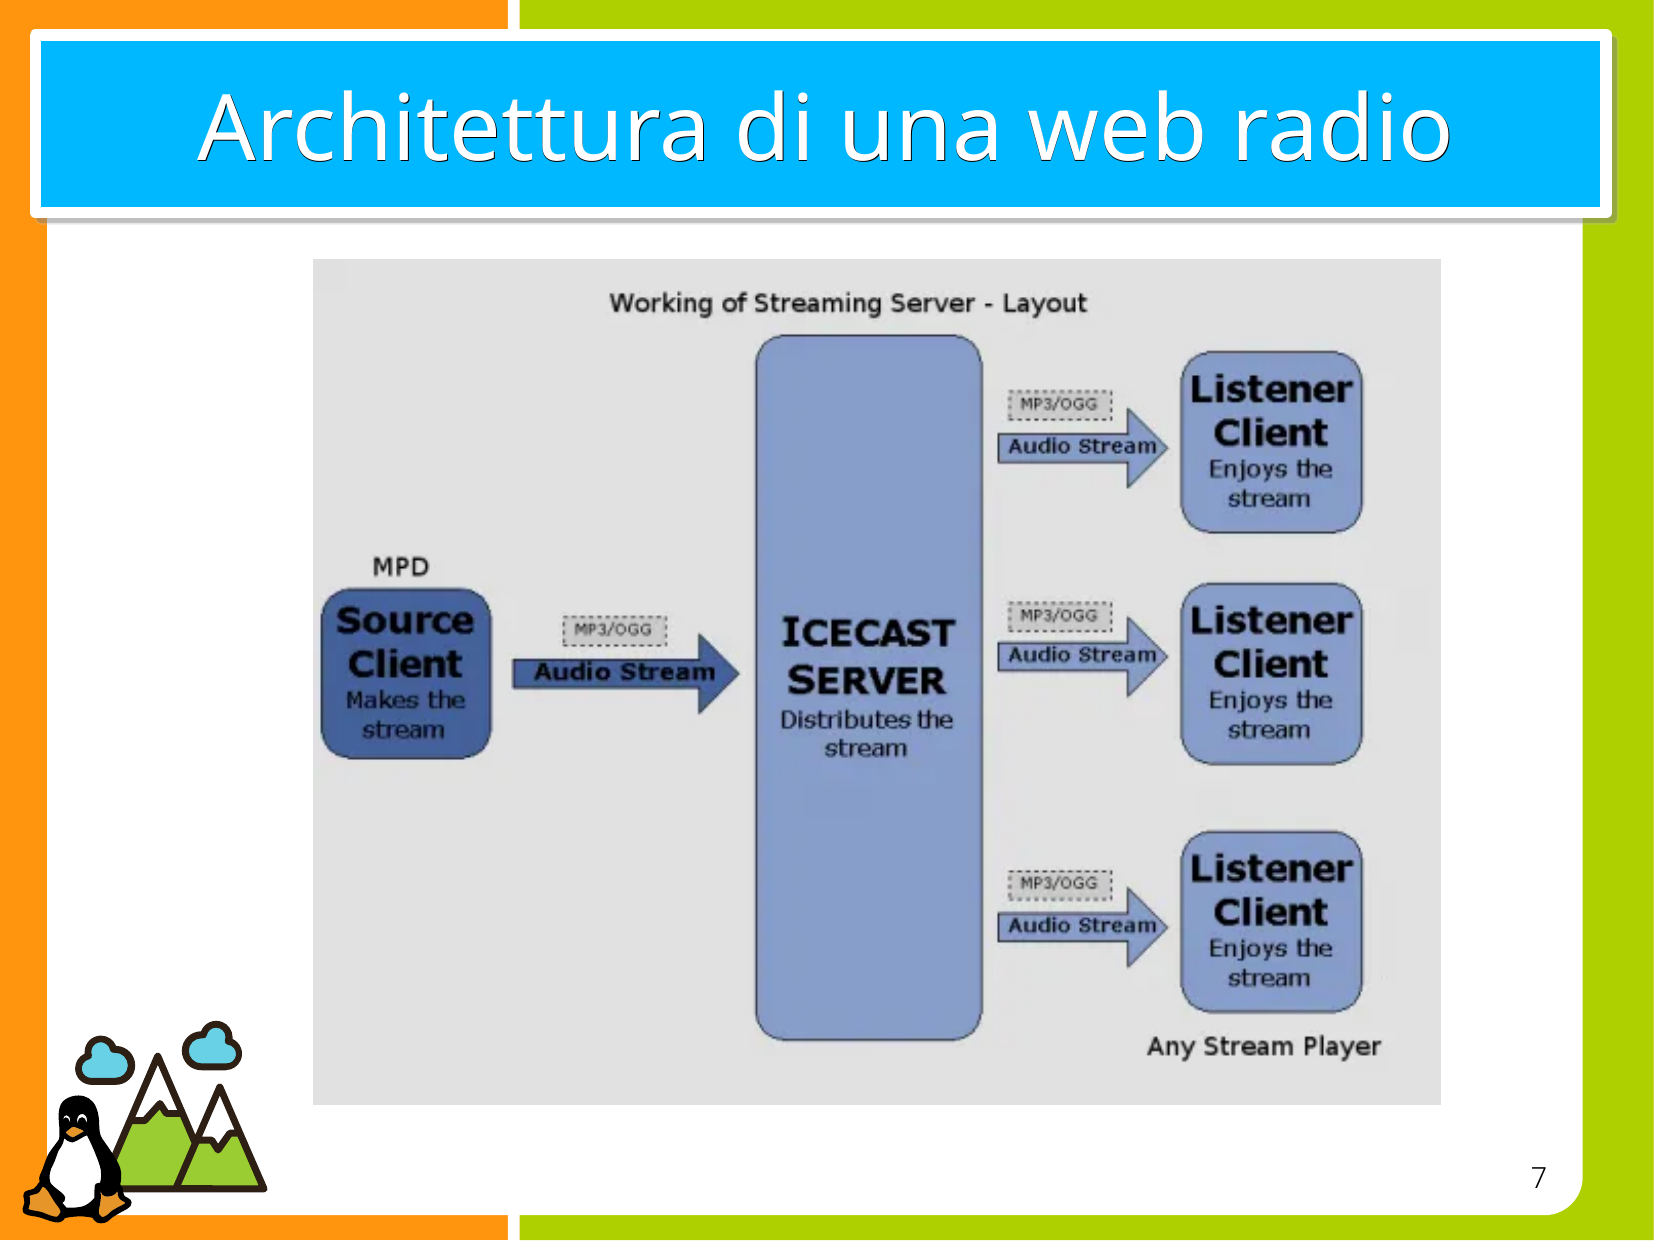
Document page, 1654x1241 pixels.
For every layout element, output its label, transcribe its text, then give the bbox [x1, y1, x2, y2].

title Architettura di una web radio [82, 49, 1571, 201]
picture [313, 259, 1441, 1105]
